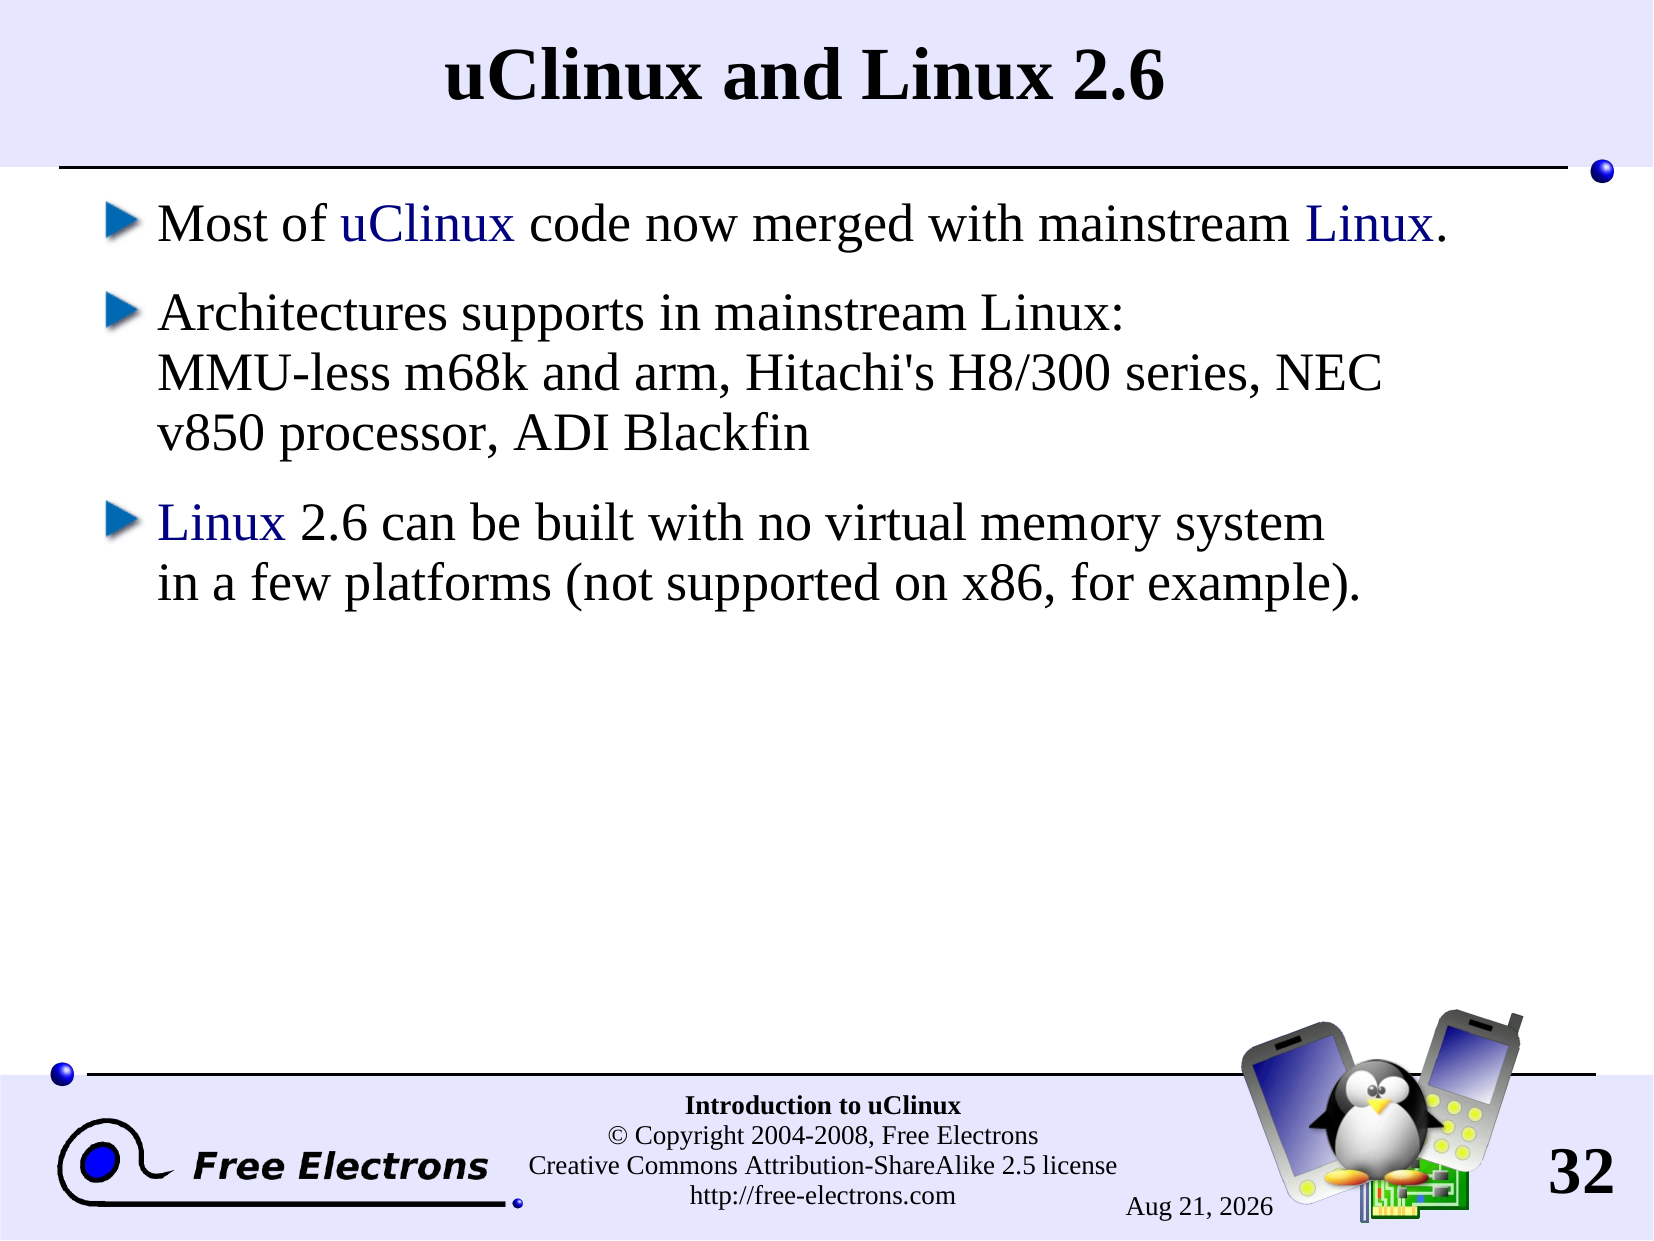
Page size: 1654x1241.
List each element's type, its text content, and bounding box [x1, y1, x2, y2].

title uClinux and Linux 2.6 [60, 25, 1551, 124]
picture [50, 1107, 527, 1216]
list Most of uClinux code now merged with mainstream Linux. Architectures supports in mainstream Linux: MMU-less m68k and arm, Hitachi's H8/300 series, NEC v850 processor, ADI Blackfin Linux 2.6 can be built with no virtual memory system in a few platforms (not supported on x86, for example). [86, 192, 1499, 1036]
picture [1225, 1001, 1538, 1241]
